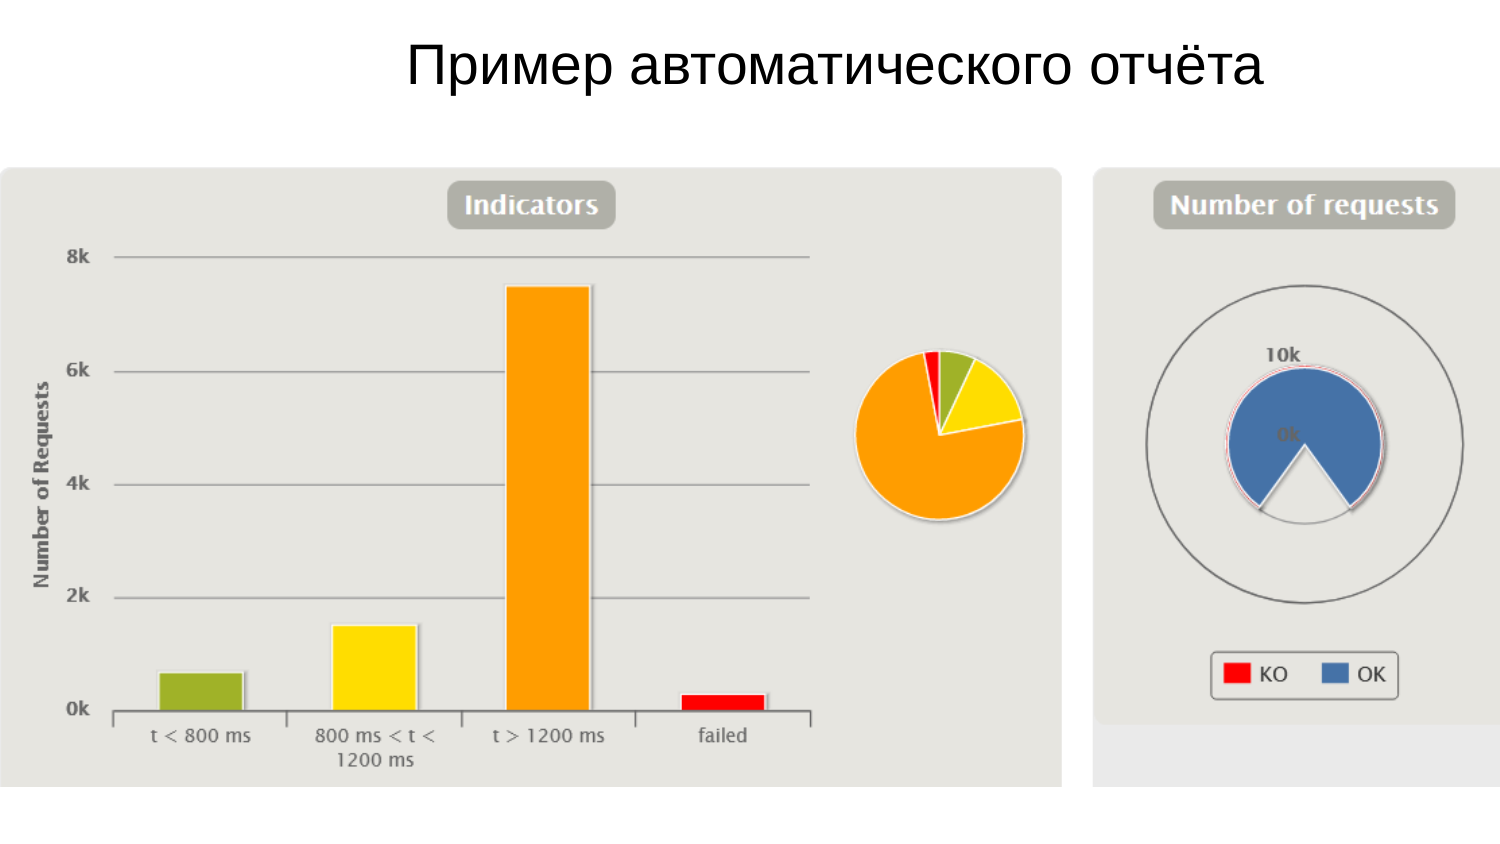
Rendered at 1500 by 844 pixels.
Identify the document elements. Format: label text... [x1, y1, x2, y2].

picture [0, 166, 1500, 787]
title Пример автоматического отчёта [0, 17, 1349, 112]
